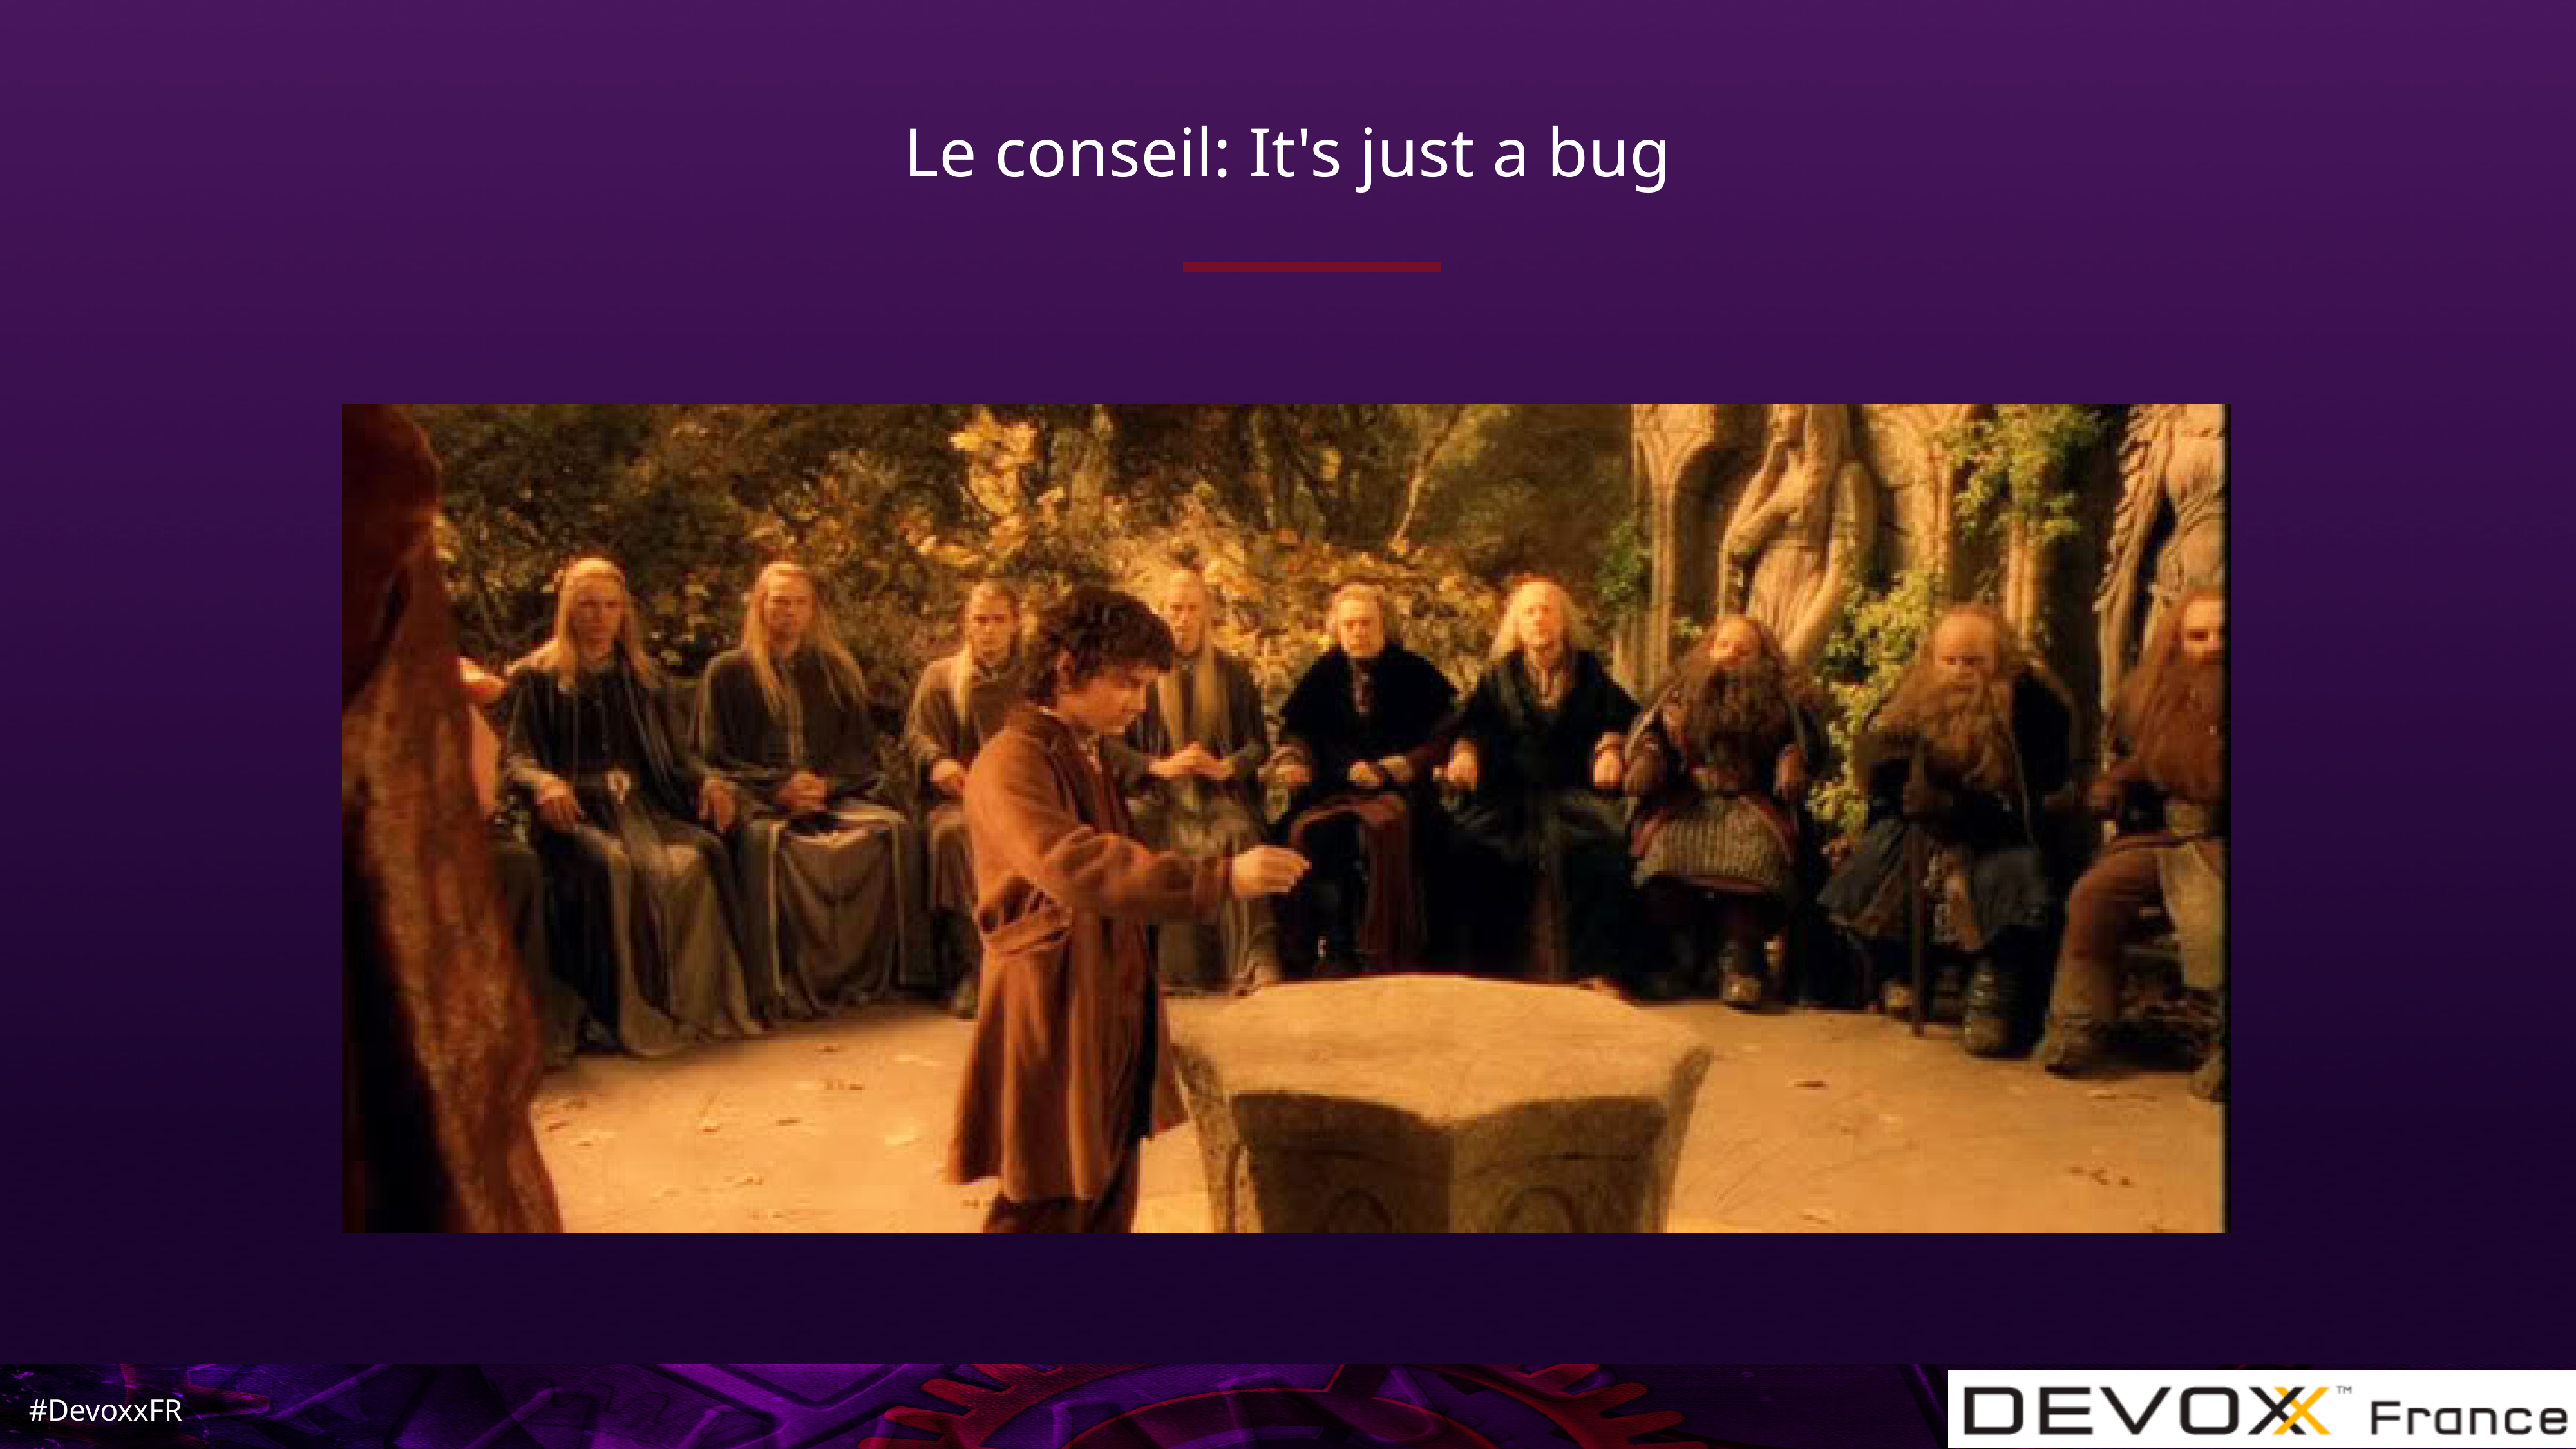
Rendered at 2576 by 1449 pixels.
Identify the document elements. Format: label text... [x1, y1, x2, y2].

title Le conseil: It's just a bug [510, 14, 2065, 287]
picture [0, 0, 2576, 1449]
